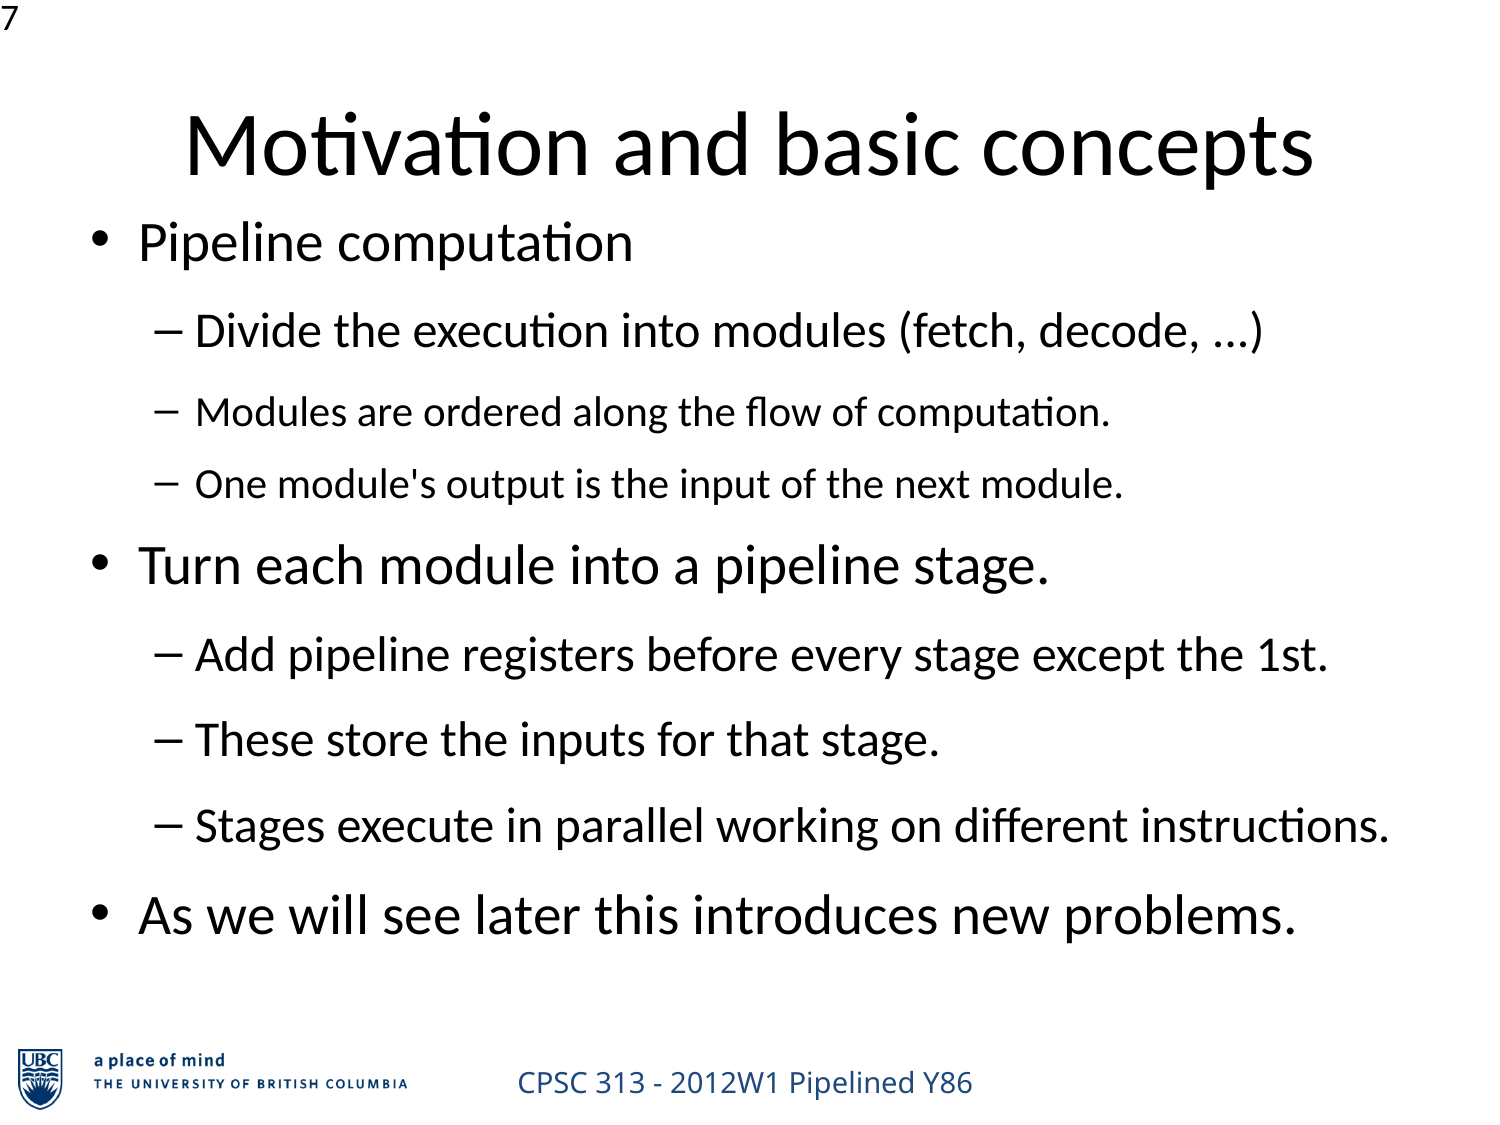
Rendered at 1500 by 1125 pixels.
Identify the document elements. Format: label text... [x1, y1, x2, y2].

picture [18, 1049, 407, 1110]
list Pipeline computation Divide the execution into modules (fetch, decode, ...) Modules are ordered along the flow of computation. One module's output is the input of the next module. Turn each module into a pipeline stage. Add pipeline registers before every stage except the 1st. These store the inputs for that stage. Stages execute in parallel working on different instructions. As we will see later this introduces new problems. [75, 196, 1425, 1005]
title Motivation and basic concepts [75, 45, 1425, 196]
